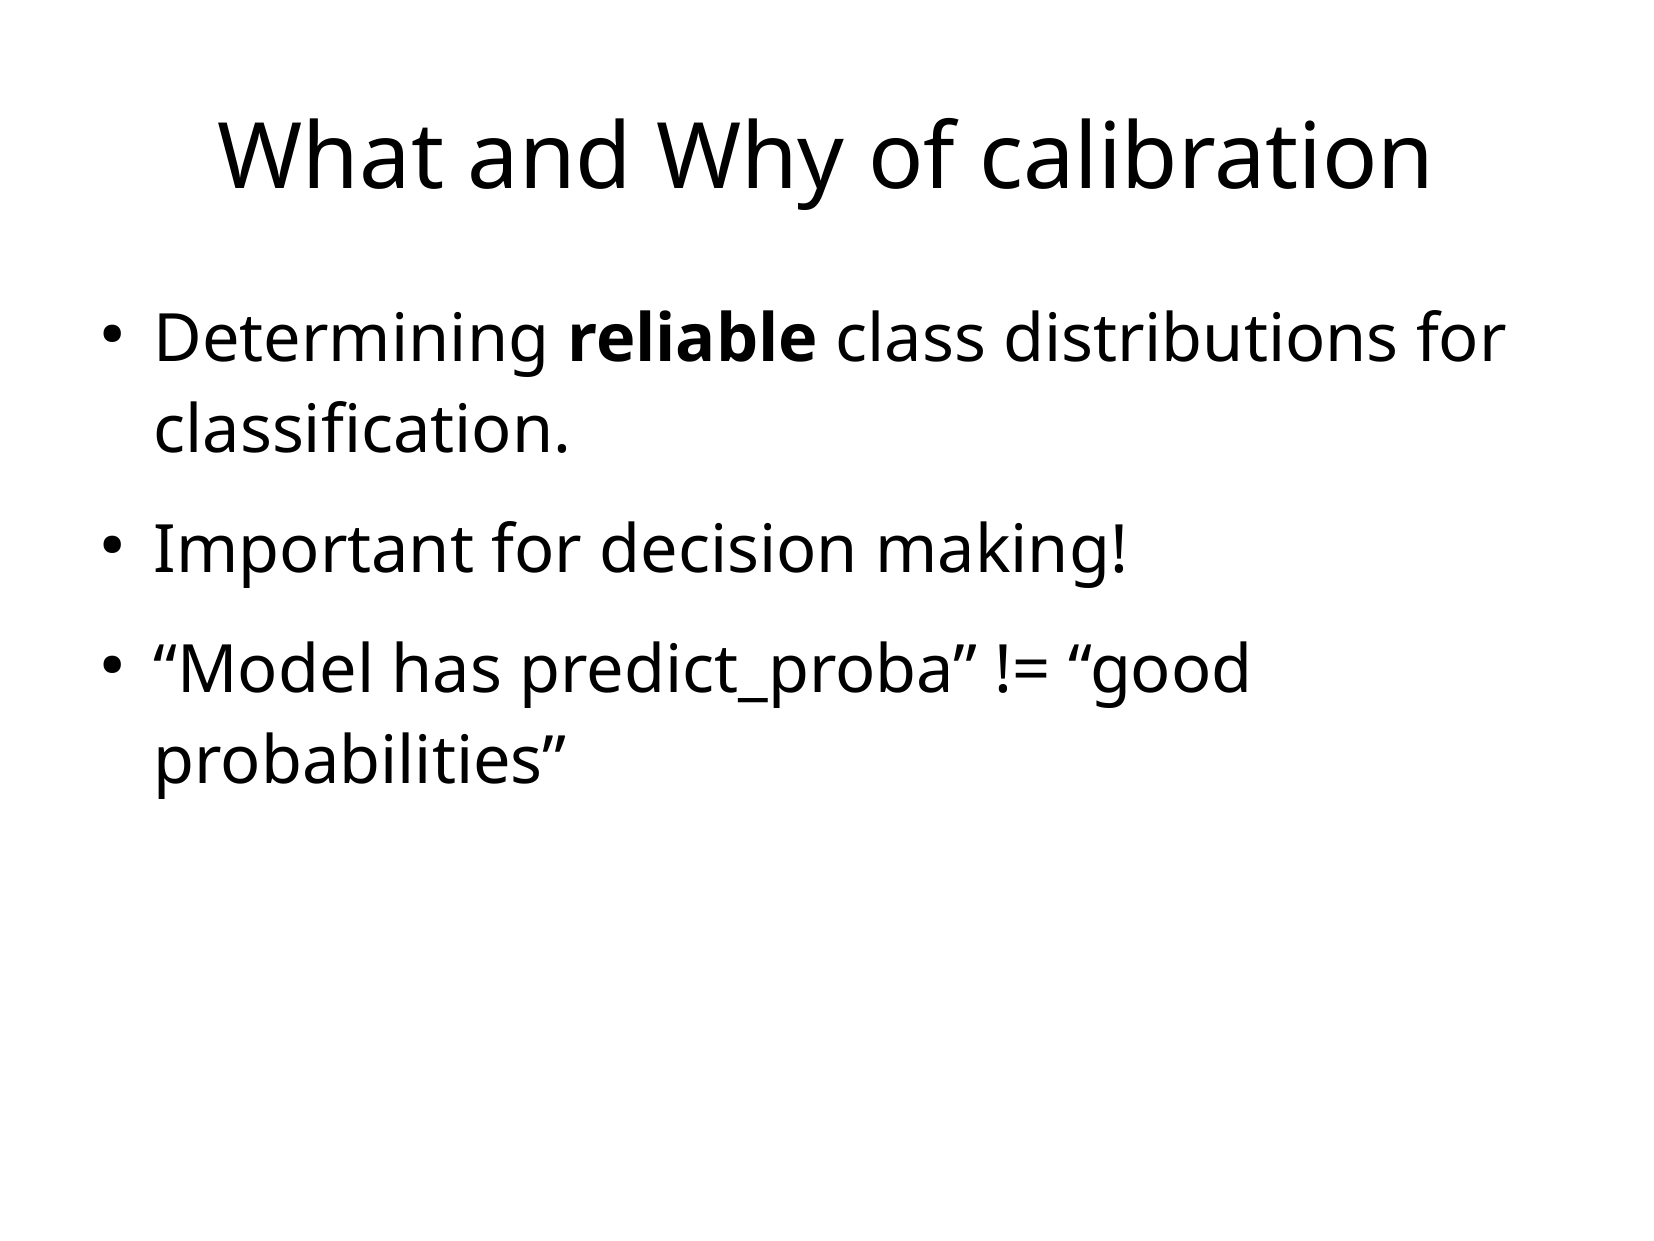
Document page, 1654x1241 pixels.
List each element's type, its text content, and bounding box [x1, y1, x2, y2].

list Determining reliable class distributions for classification. Important for decision making! “Model has predict_proba” != “good probabilities” [82, 290, 1571, 1010]
title What and Why of calibration [82, 49, 1571, 257]
